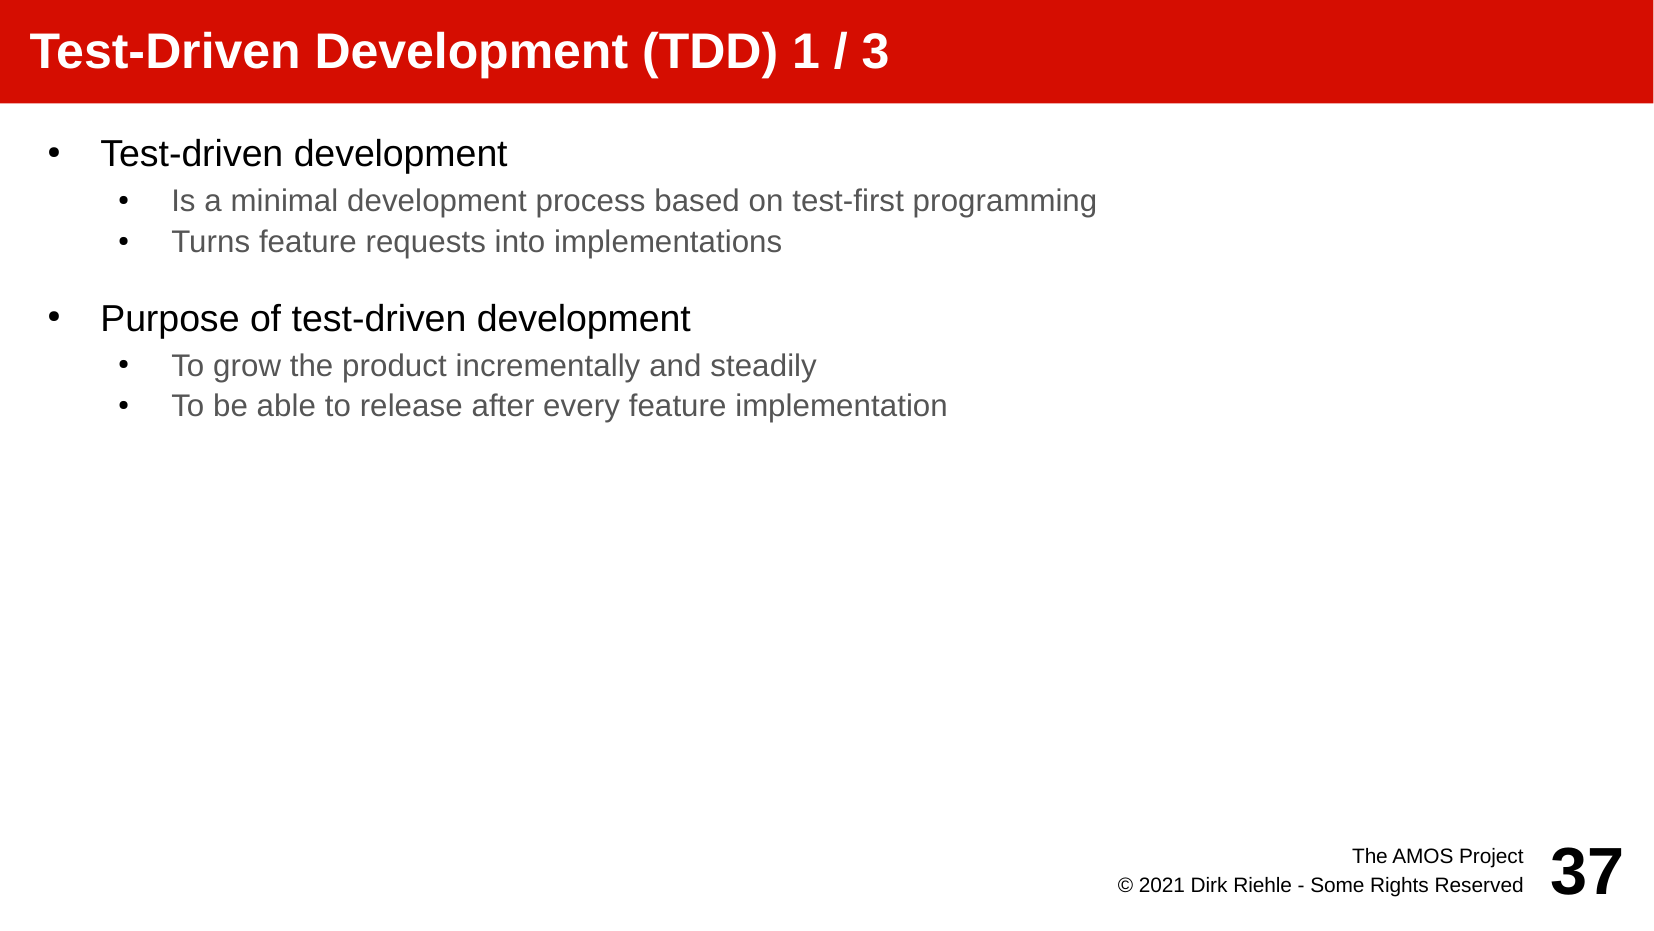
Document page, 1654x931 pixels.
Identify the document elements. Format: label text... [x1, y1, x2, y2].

title Test-Driven Development (TDD) 1 / 3 [0, 0, 1654, 104]
list Test-driven development Is a minimal development process based on test-first programming Turns feature requests into implementations Purpose of test-driven development To grow the product incrementally and steadily To be able to release after every feature implementation [29, 132, 1625, 813]
